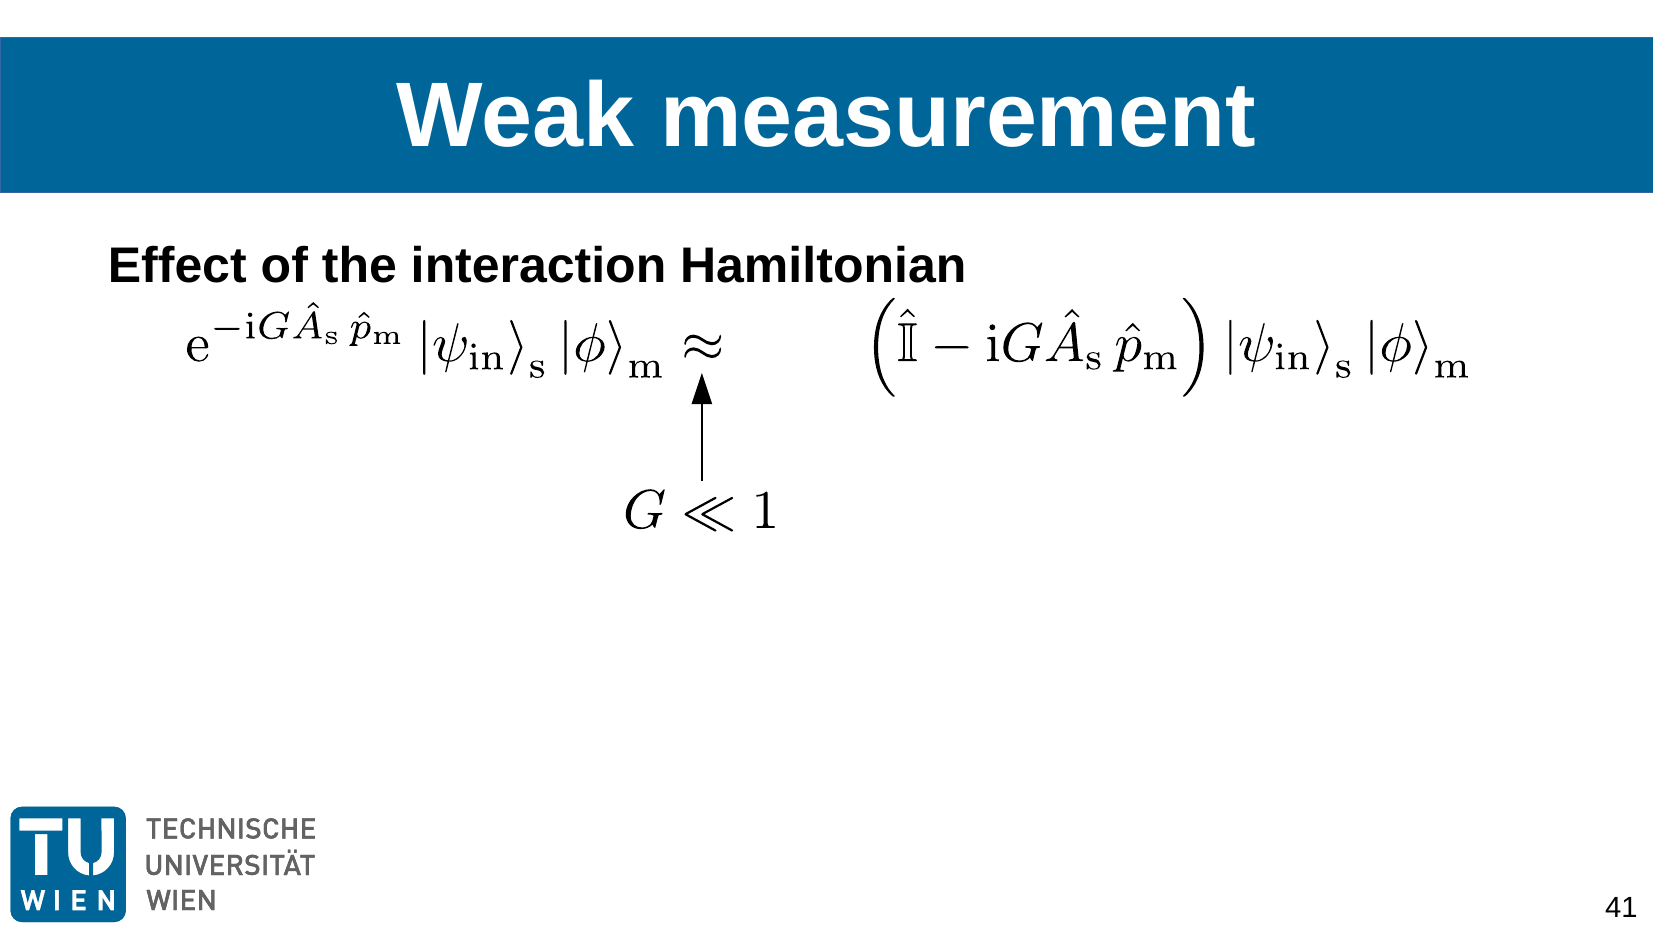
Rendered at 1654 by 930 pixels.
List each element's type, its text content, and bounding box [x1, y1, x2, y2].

picture [615, 478, 780, 539]
list Effect of the interaction Hamiltonian [107, 236, 1186, 311]
picture [180, 285, 735, 406]
picture [855, 284, 1485, 405]
title Weak measurement [0, 37, 1653, 193]
